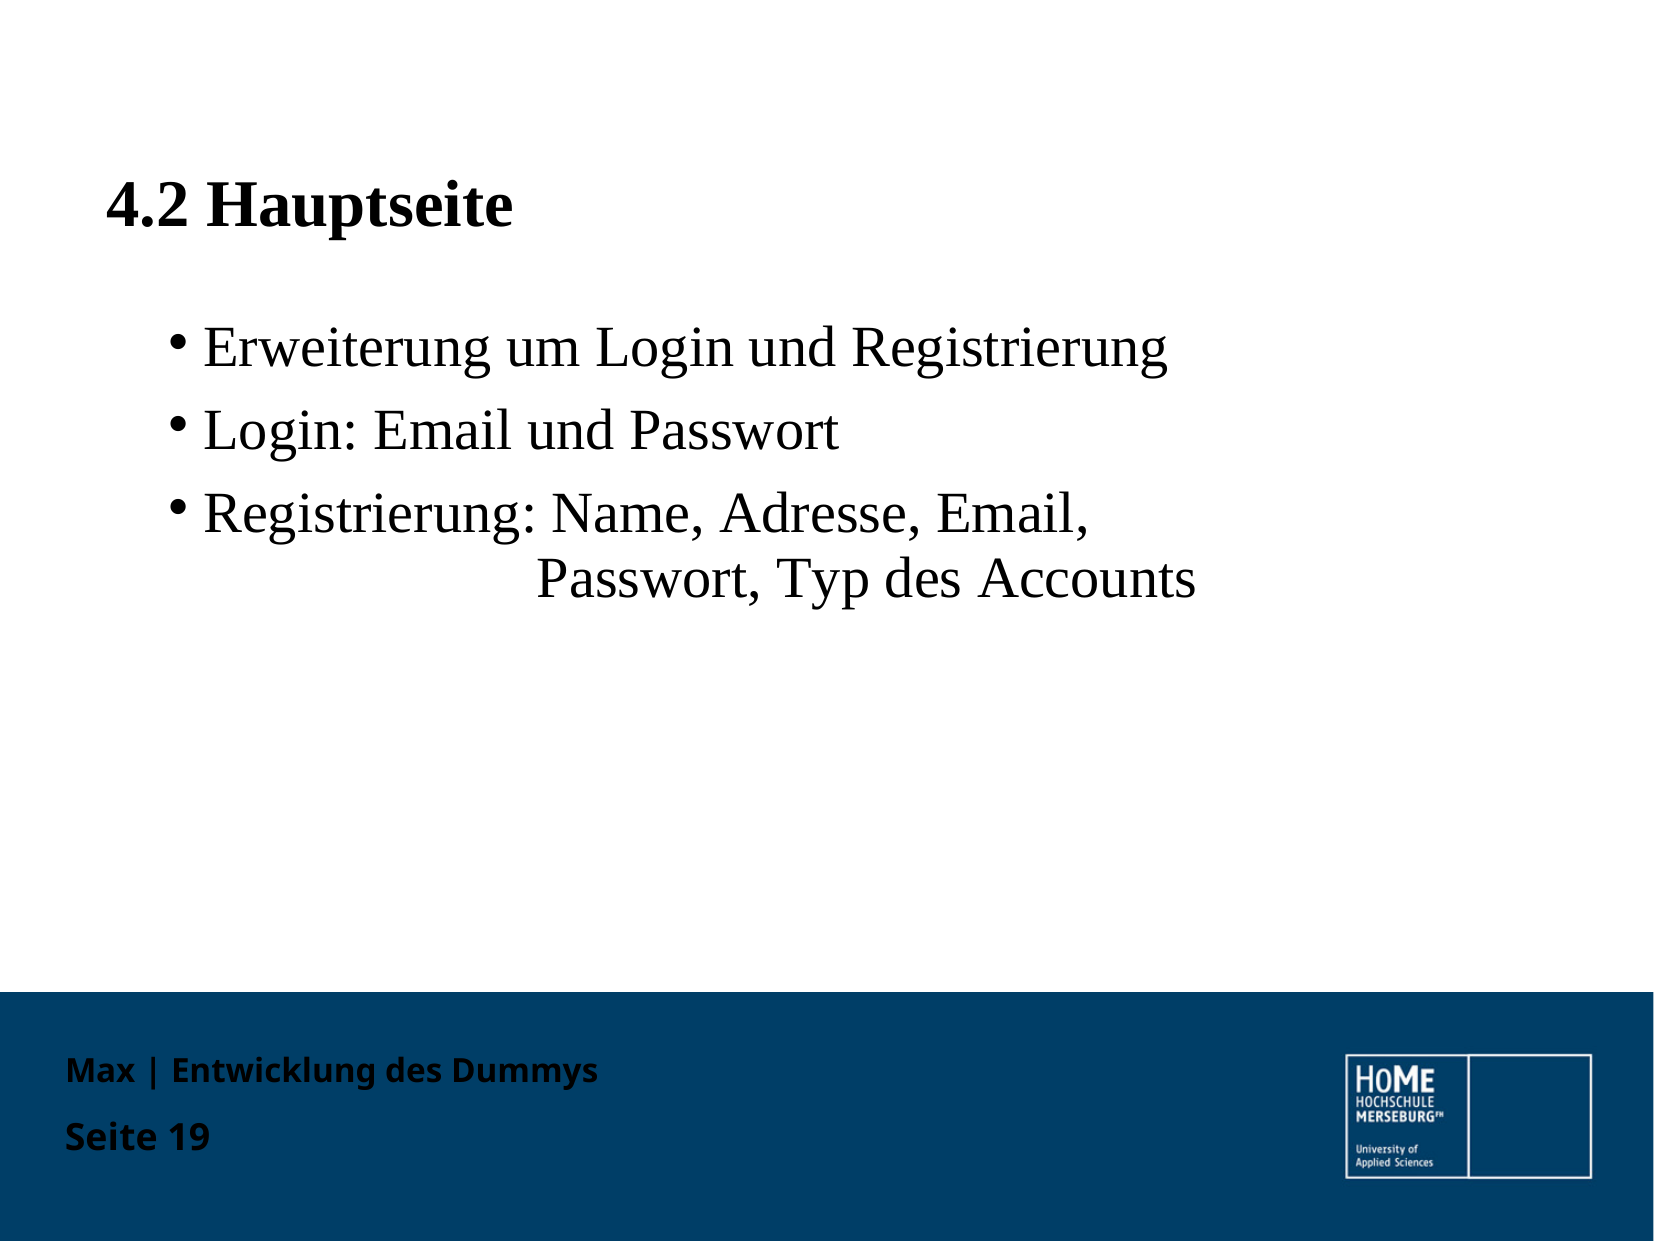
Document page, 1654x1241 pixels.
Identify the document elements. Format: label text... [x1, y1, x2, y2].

text_box Erweiterung um Login und Registrierung Login: Email und Passwort Registrierung: Name, Adresse, Email, Passwort, Typ des Accounts [153, 302, 1496, 650]
picture [0, 992, 1654, 1241]
title 4.2 Hauptseite [106, 129, 1595, 272]
